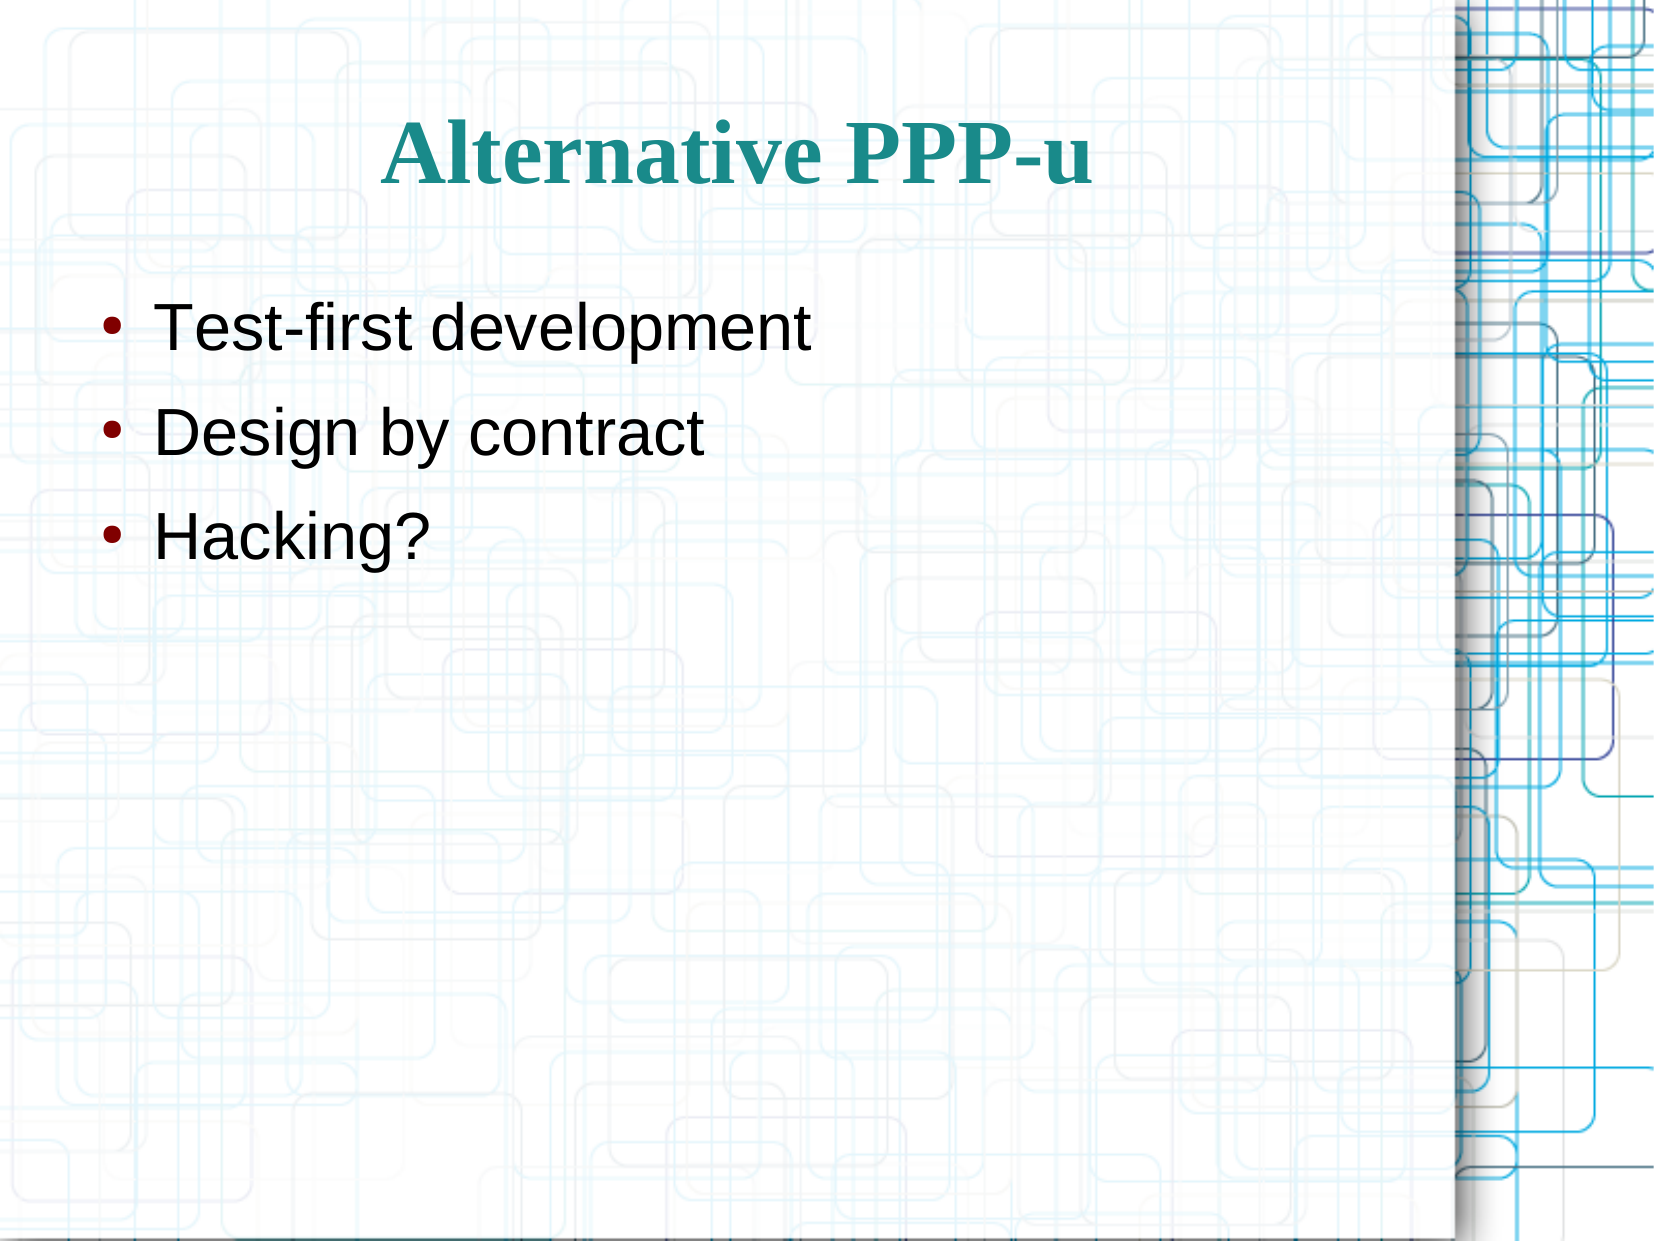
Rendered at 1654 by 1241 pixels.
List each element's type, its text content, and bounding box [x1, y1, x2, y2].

picture [0, 0, 1654, 1241]
title Alternative PPP-u [59, 49, 1418, 257]
list Test-first development Design by contract Hacking? [82, 290, 1418, 1109]
